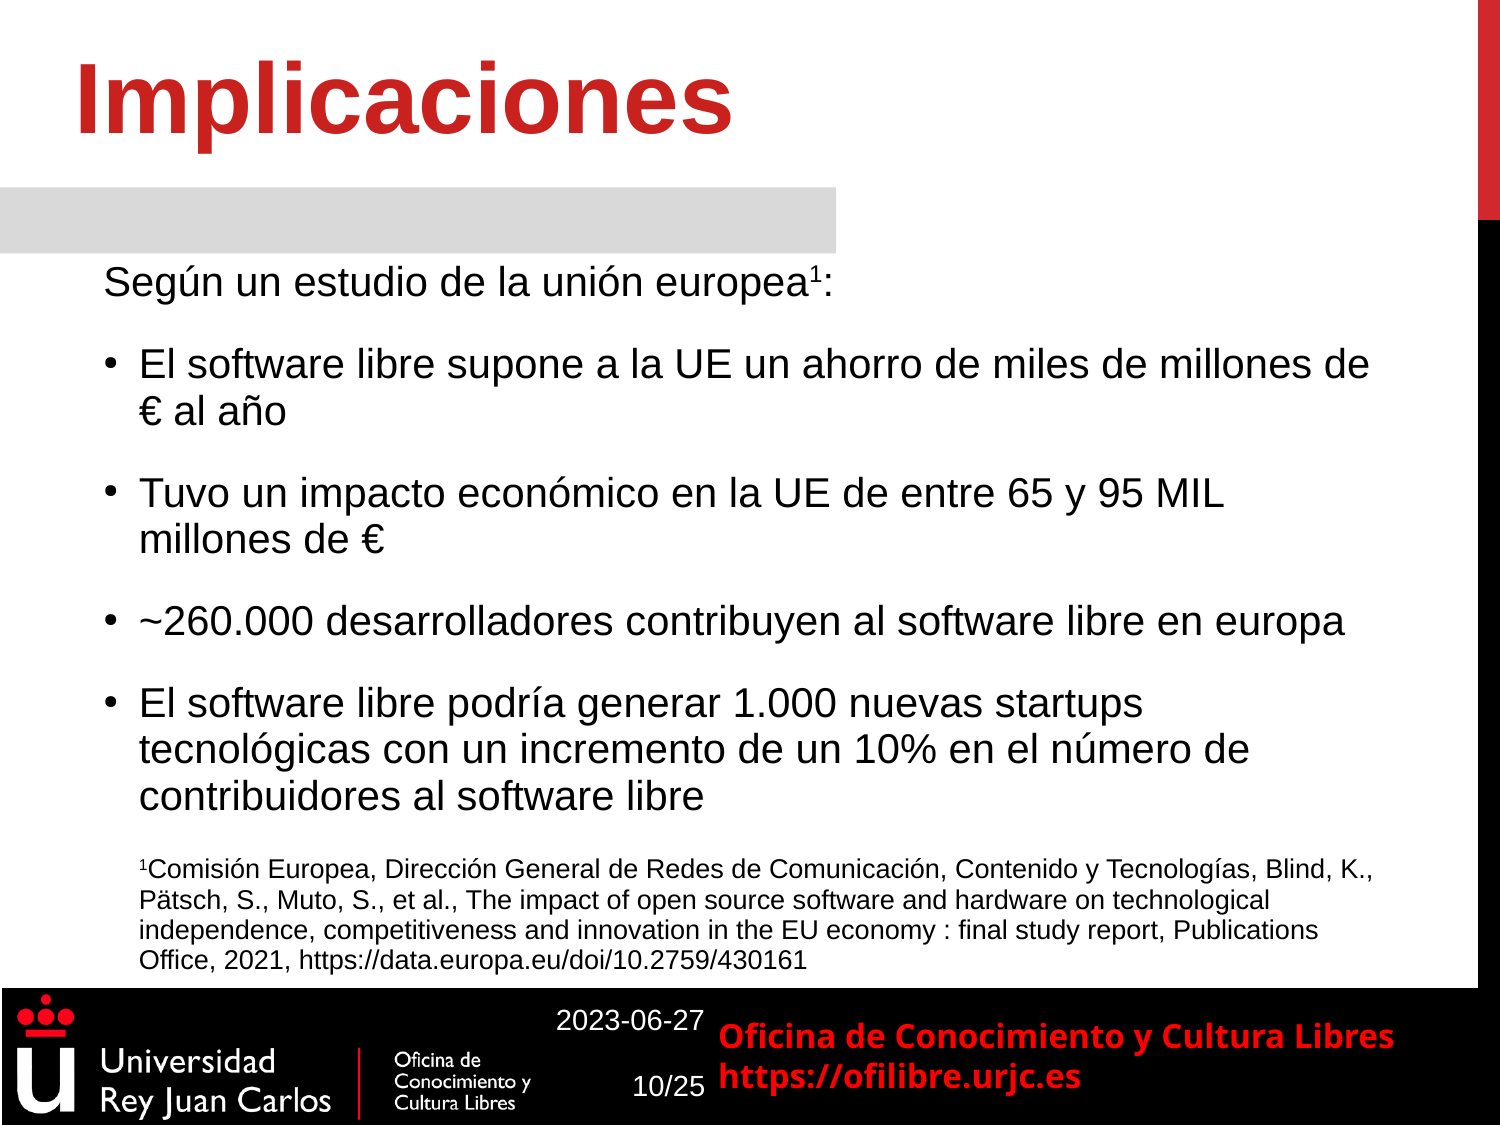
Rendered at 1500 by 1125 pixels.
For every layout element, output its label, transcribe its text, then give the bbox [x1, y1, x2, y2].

text_box Según un estudio de la unión europea1: El software libre supone a la UE un ahorro de miles de millones de € al año Tuvo un impacto económico en la UE de entre 65 y 95 MIL millones de € ~260.000 desarrolladores contribuyen al software libre en europa El software libre podría generar 1.000 nuevas startups tecnológicas con un incremento de un 10% en el número de contribuidores al software libre 1Comisión Europea, Dirección General de Redes de Comunicación, Contenido y Tecnologías, Blind, K., Pätsch, S., Muto, S., et al., The impact of open source software and hardware on technological independence, competitiveness and innovation in the EU economy : final study report, Publications Office, 2021, https://data.europa.eu/doi/10.2759/430161 [88, 251, 1396, 983]
title [75, 7, 1425, 196]
text_box Implicaciones [60, 36, 1396, 275]
picture [17, 994, 531, 1120]
